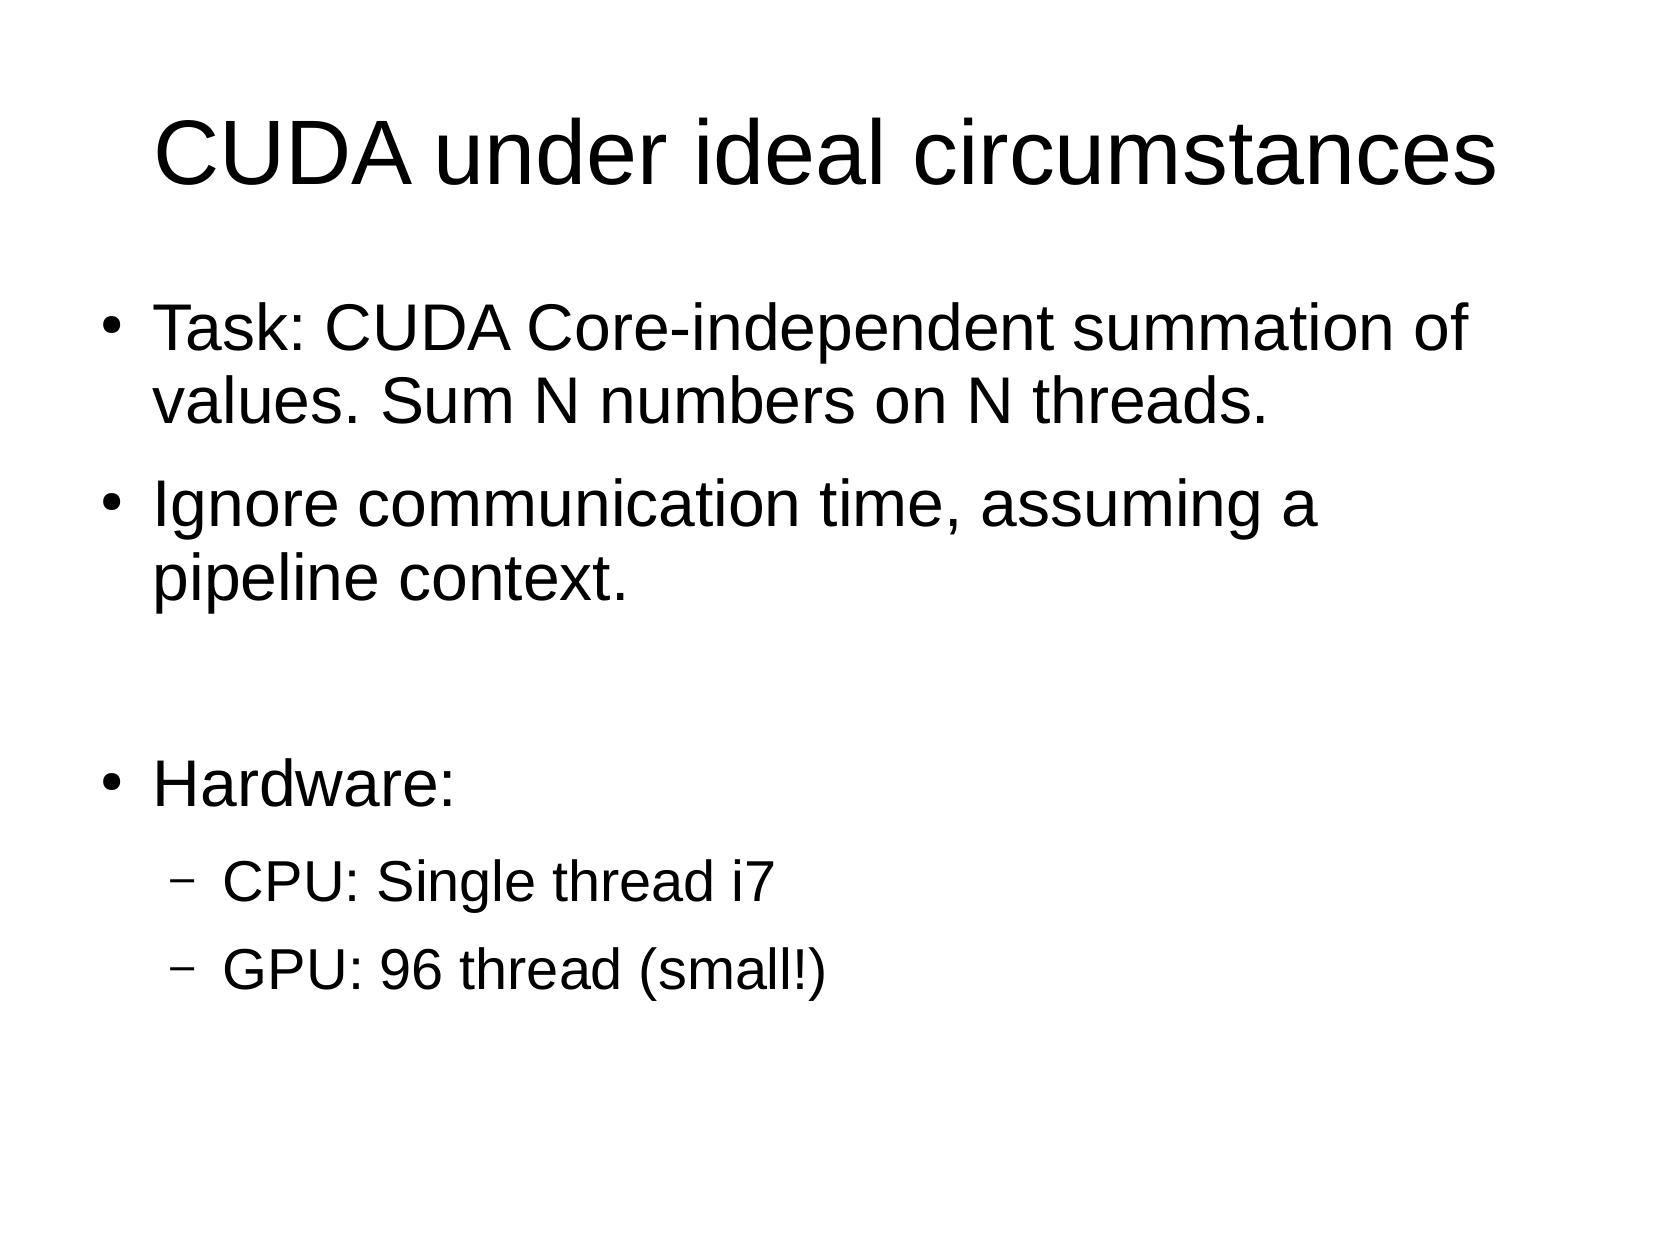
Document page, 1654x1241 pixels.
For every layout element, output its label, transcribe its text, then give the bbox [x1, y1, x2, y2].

title CUDA under ideal circumstances [82, 49, 1571, 257]
list Task: CUDA Core-independent summation of values. Sum N numbers on N threads. Ignore communication time, assuming a pipeline context. Hardware: CPU: Single thread i7 GPU: 96 thread (small!) [82, 290, 1538, 1010]
